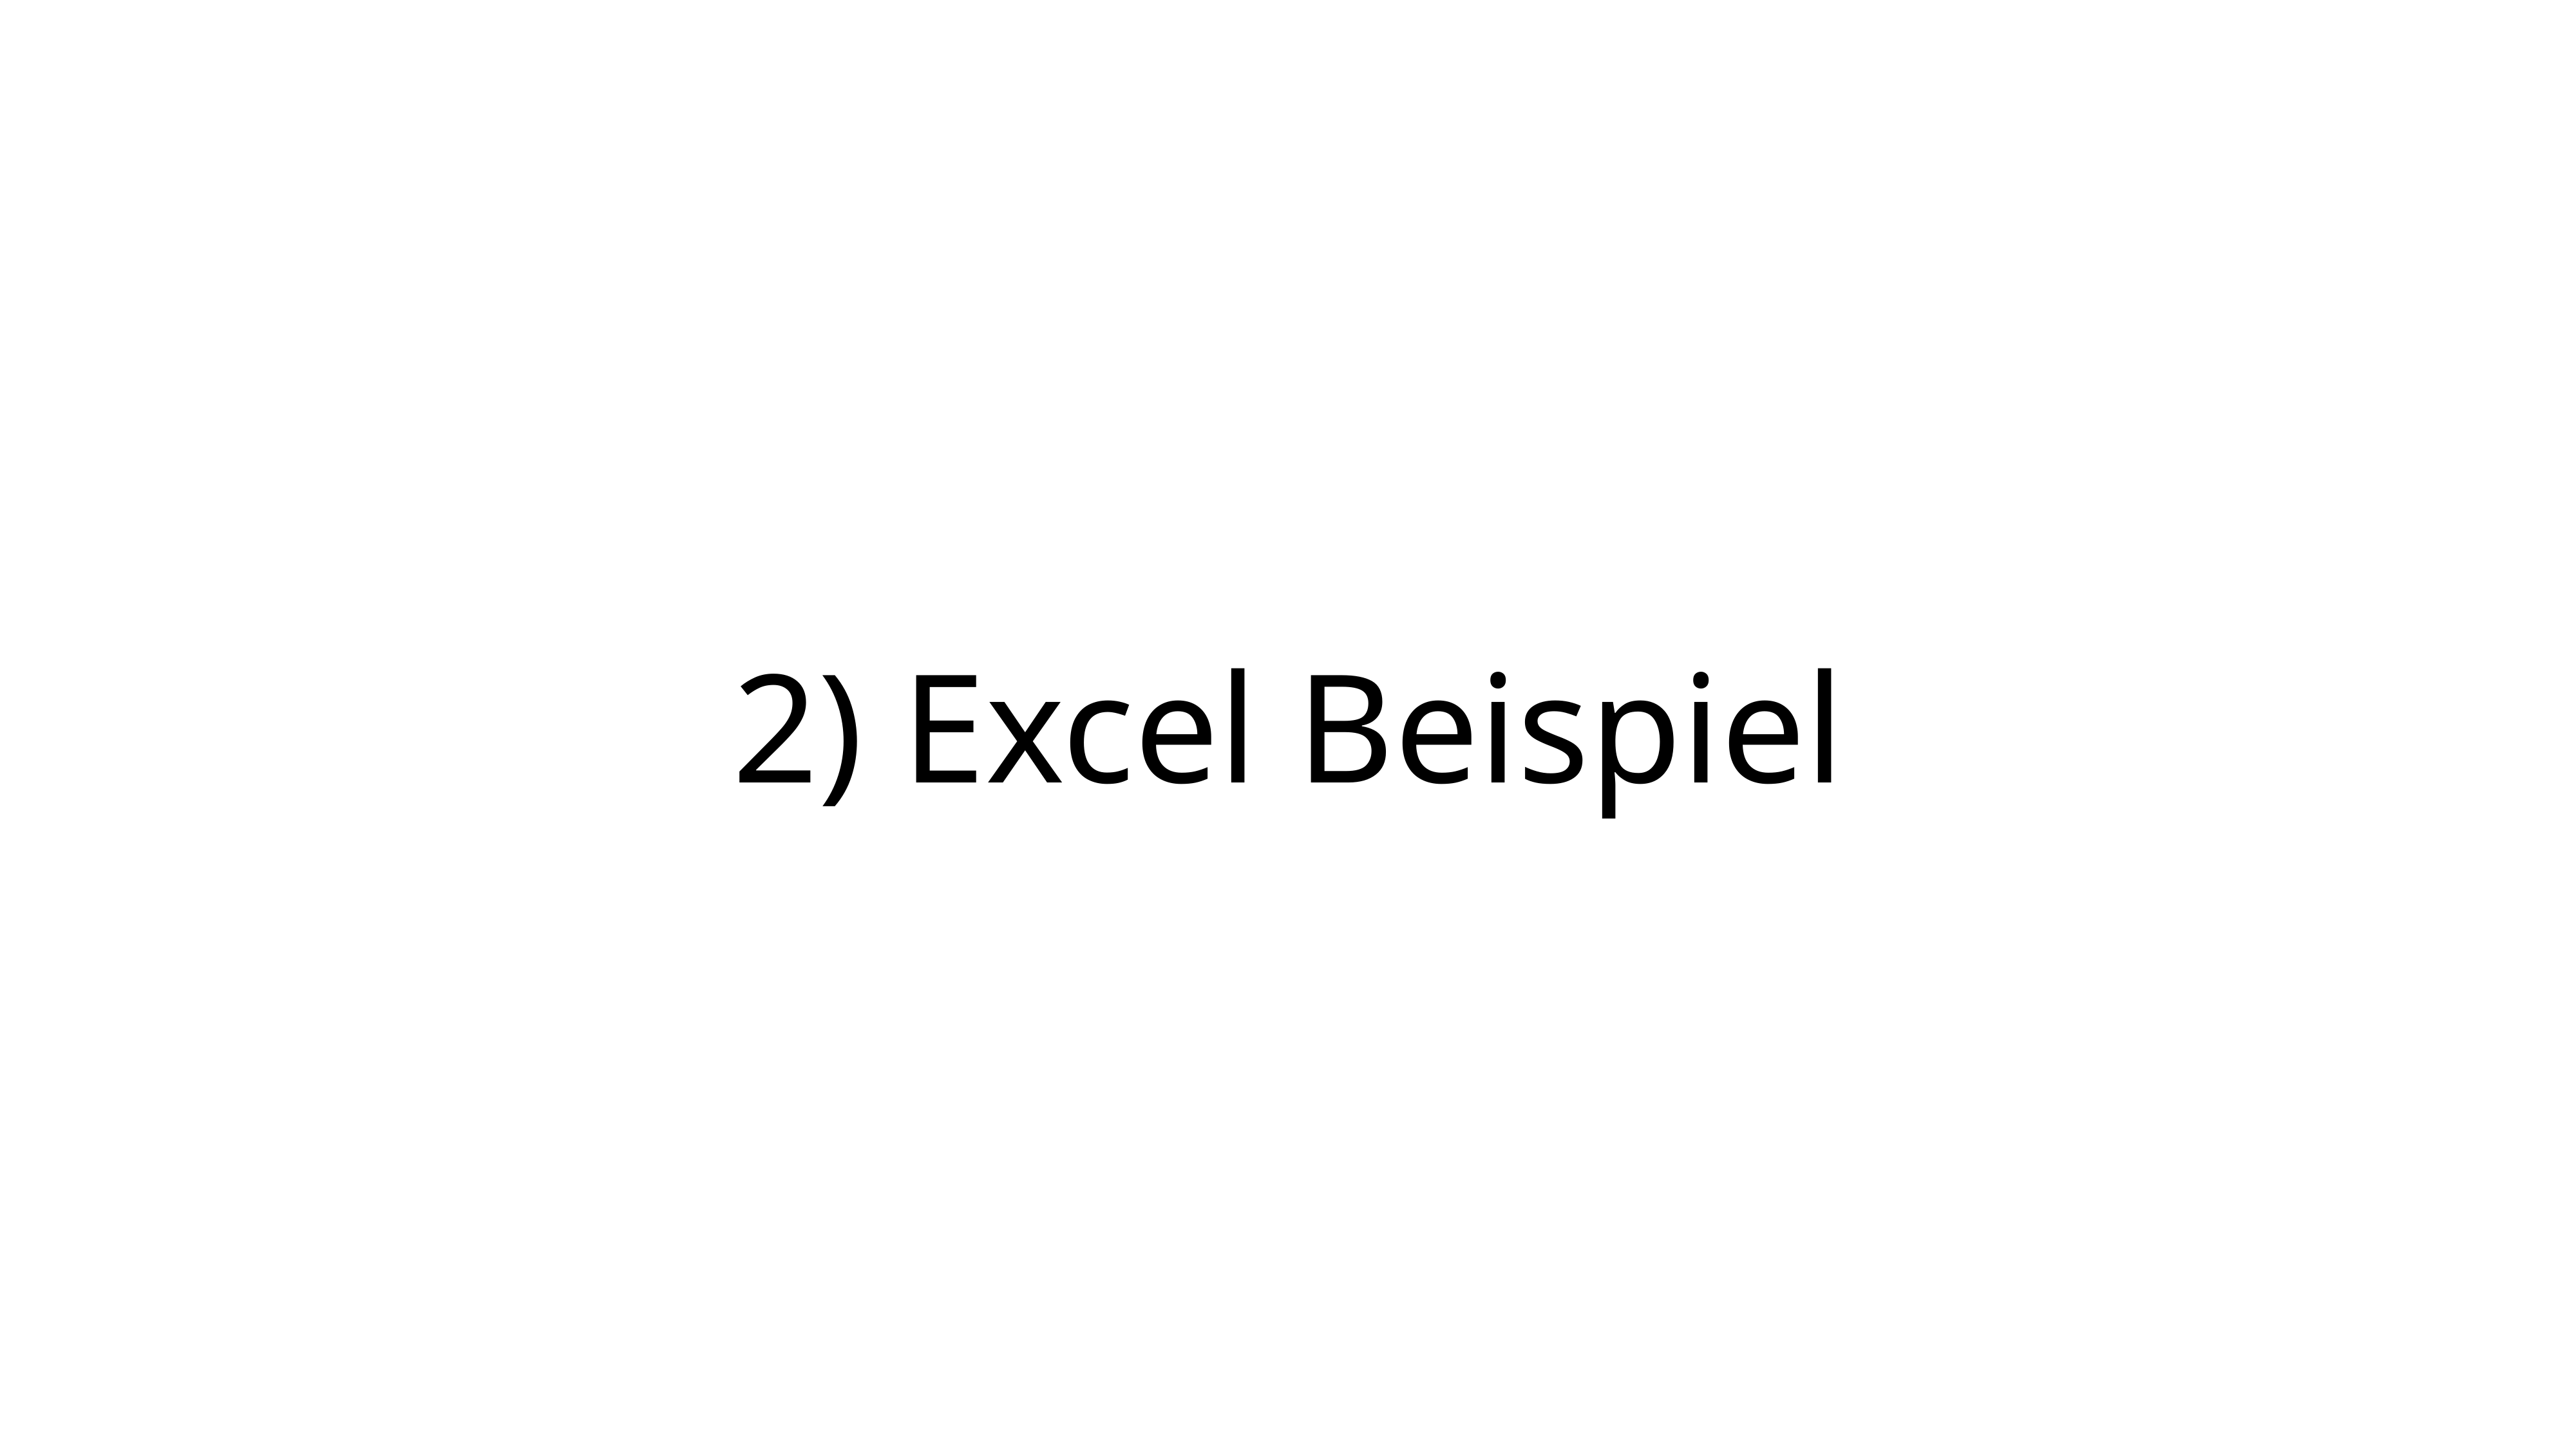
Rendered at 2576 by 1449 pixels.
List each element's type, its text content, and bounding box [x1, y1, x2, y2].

text_box 2) Excel Beispiel [252, 478, 2325, 971]
